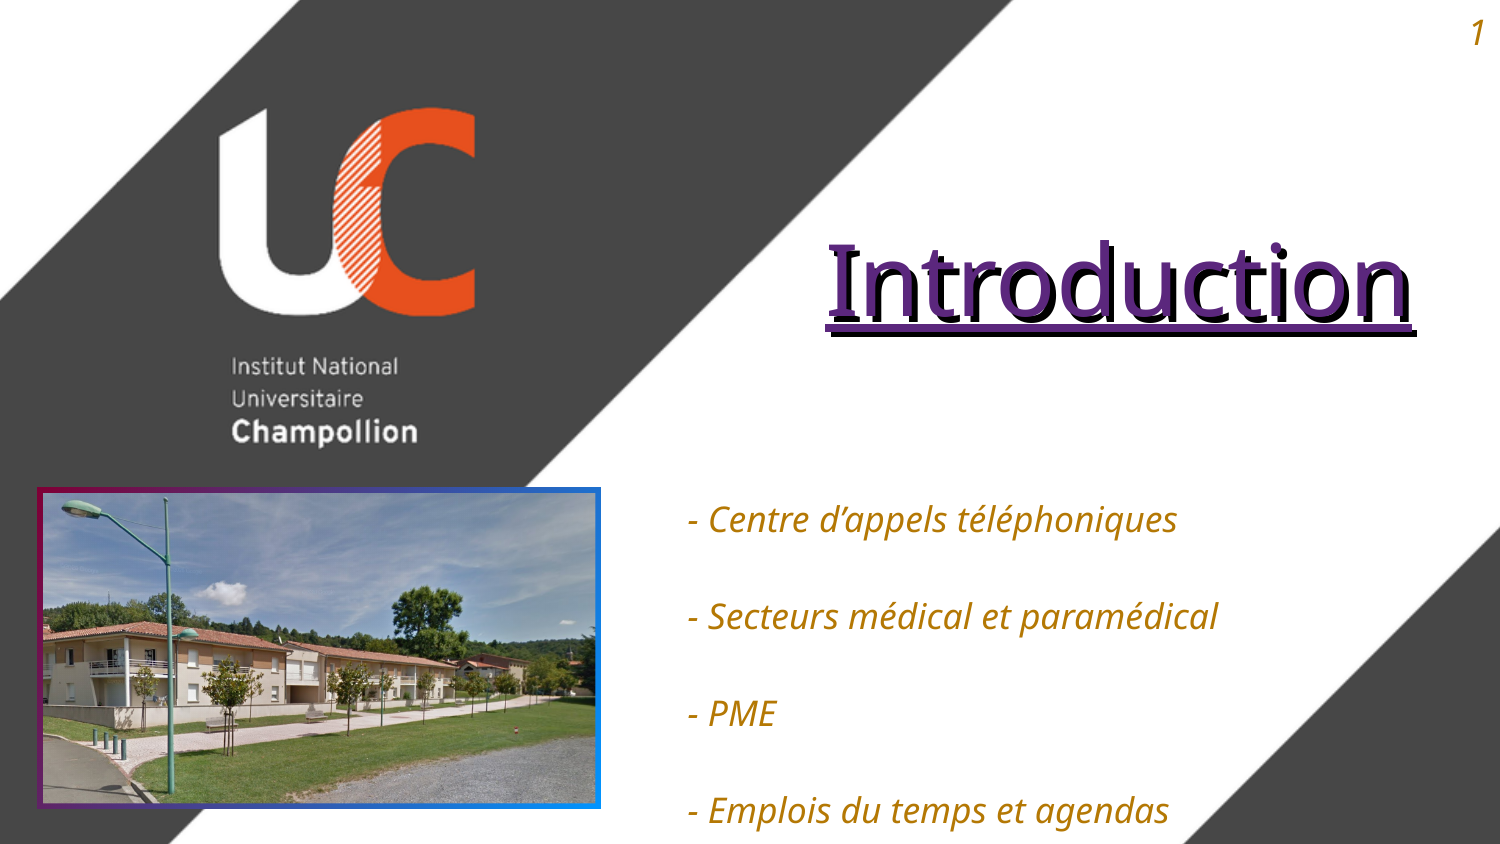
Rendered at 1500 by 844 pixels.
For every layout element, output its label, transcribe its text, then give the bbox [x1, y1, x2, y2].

text_box <number> [1452, 0, 1500, 71]
picture [0, 0, 1500, 844]
text_box - Centre d’appels téléphoniques - Secteurs médical et paramédical - PME - Emplois du temps et agendas [672, 487, 1234, 842]
title Introduction [825, 216, 1463, 339]
